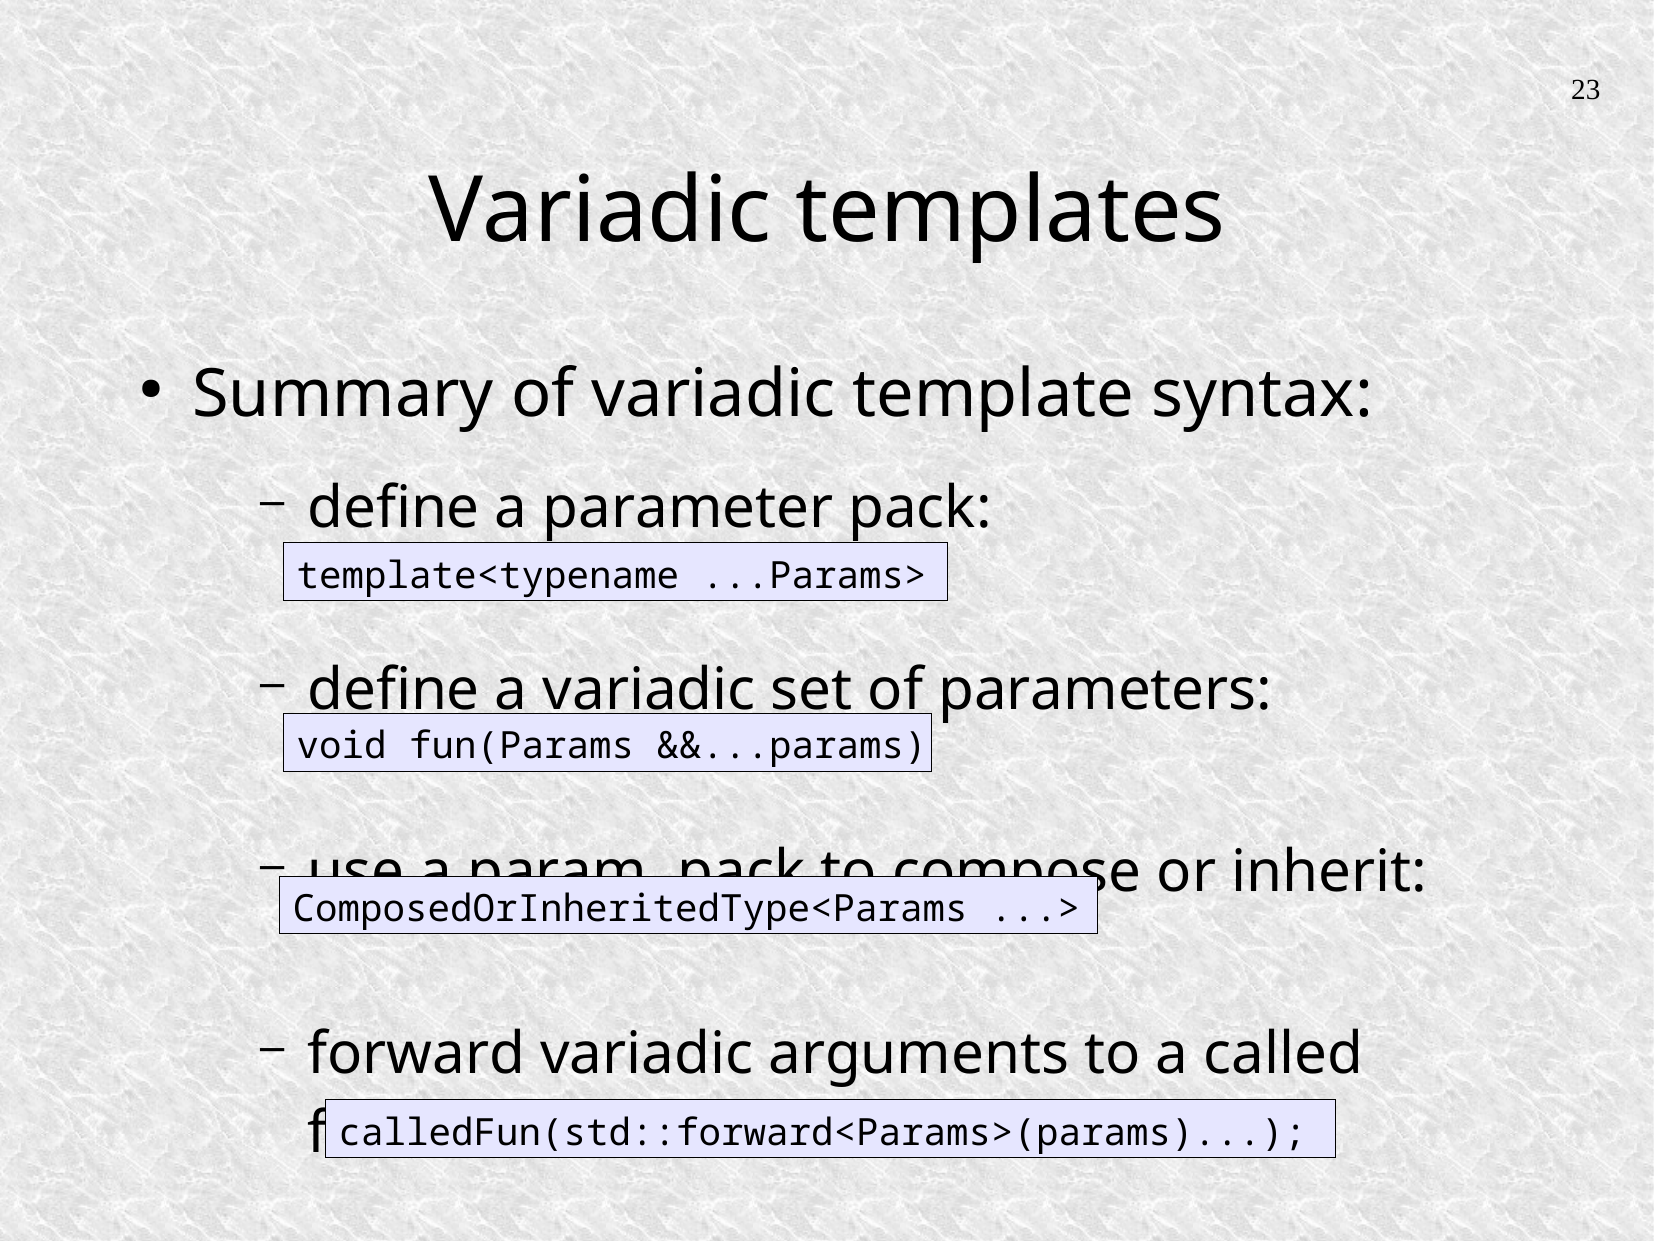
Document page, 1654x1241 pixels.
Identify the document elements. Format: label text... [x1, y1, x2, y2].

text_box template<typename ...Params> [296, 548, 927, 592]
text_box ComposedOrInheritedType<Params ...> [292, 881, 1081, 925]
text_box [325, 1099, 1336, 1158]
picture [0, 0, 1654, 1241]
title Variadic templates [121, 102, 1534, 311]
text_box [279, 876, 1098, 934]
list Summary of variadic template syntax: define a parameter pack: define a variadic set of parameters: use a param. pack to compose or inherit: forward variadic arguments to a called function: hint: declaration: ellipsis first, use: ellipsis last. [121, 344, 1534, 1235]
text_box void fun(Params &&...params) [296, 718, 927, 763]
text_box calledFun(std::forward<Params>(params)...); [338, 1105, 1307, 1149]
text_box [283, 713, 932, 772]
